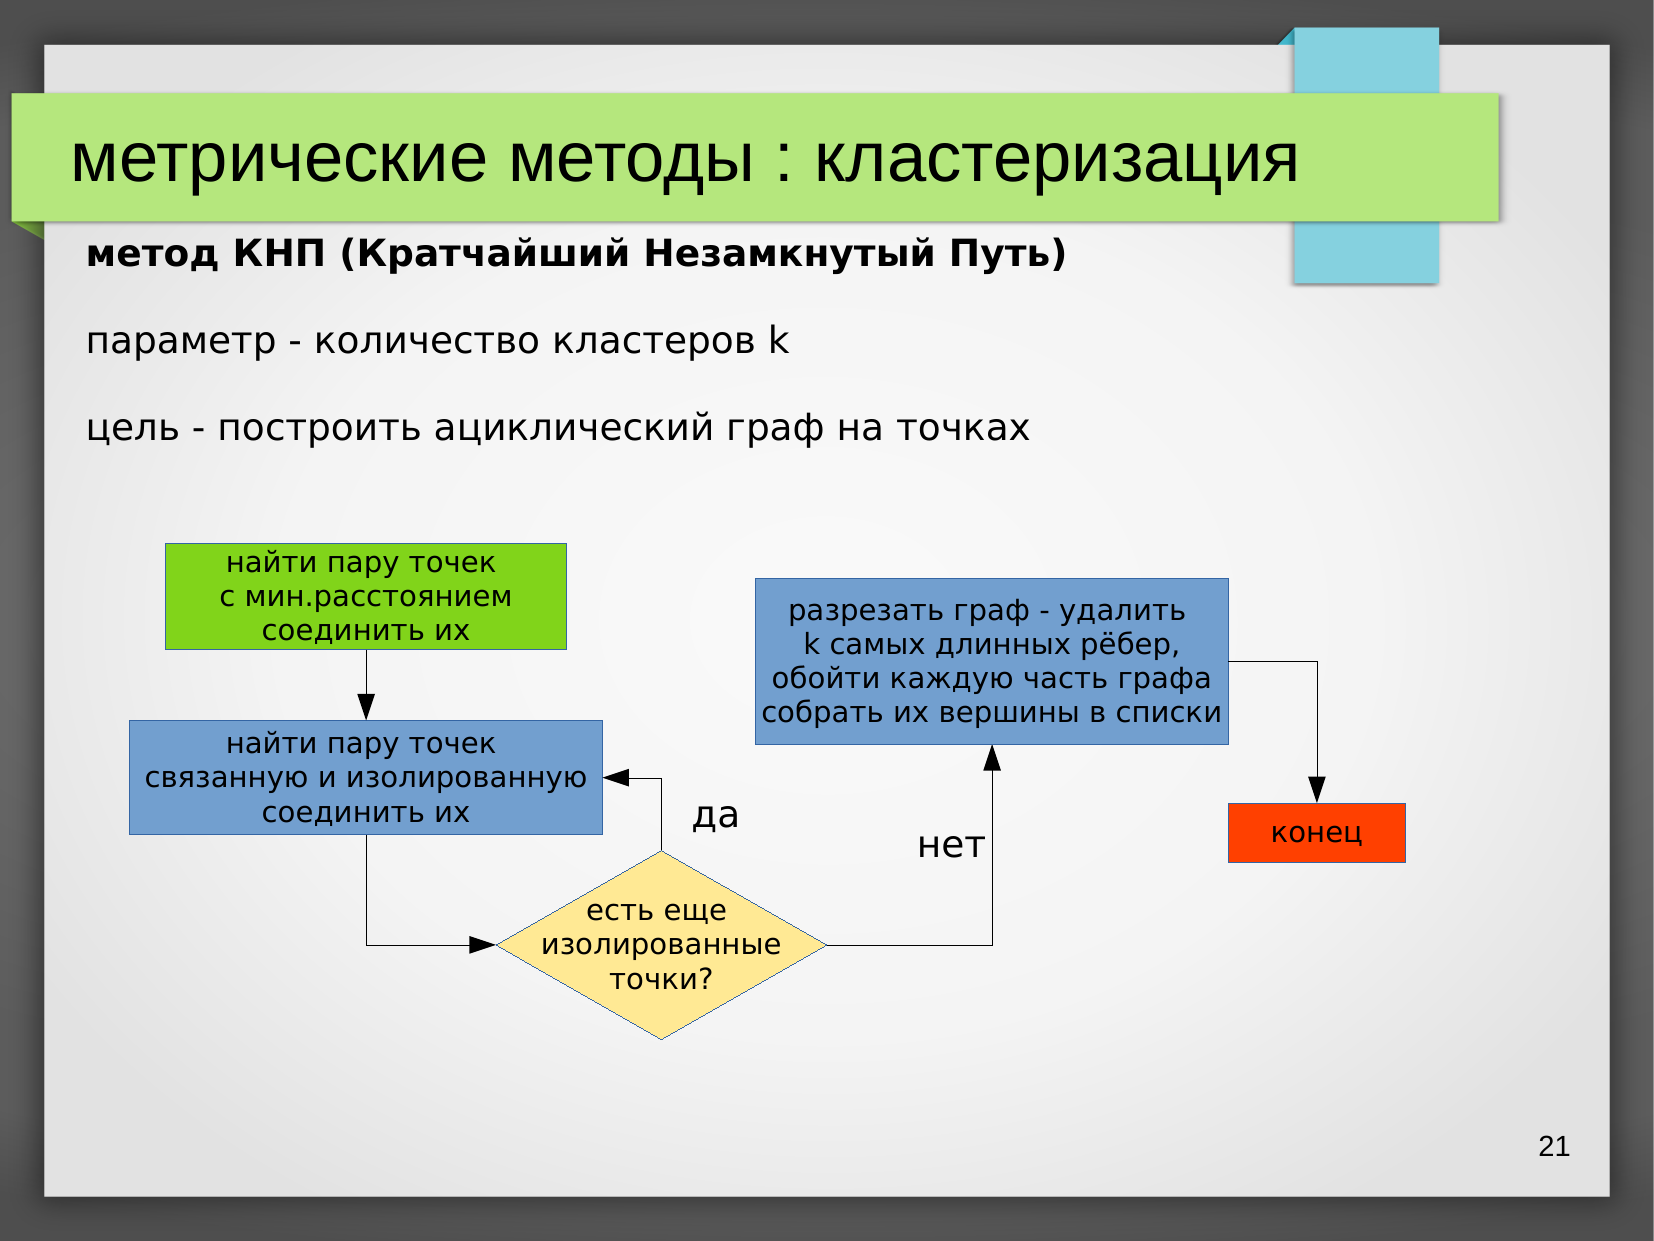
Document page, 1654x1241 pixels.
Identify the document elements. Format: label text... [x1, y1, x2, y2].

text_box разрезать граф - удалить k самых длинных рёбер, обойти каждую часть графа собрать их вершины в списки [755, 578, 1229, 745]
text_box найти пару точек с мин.расстоянием соединить их [165, 543, 567, 650]
text_box метод КНП (Кратчайший Незамкнутый Путь) параметр - количество кластеров k цель - построить ациклический граф на точках [70, 224, 1158, 467]
text_box найти пару точек связанную и изолированную соединить их [129, 720, 603, 835]
text_box конец [1228, 803, 1406, 863]
picture [0, 0, 1654, 1241]
title метрические методы : кластеризация [70, 117, 1382, 197]
text_box есть еще изолированные точки? [496, 850, 827, 1040]
